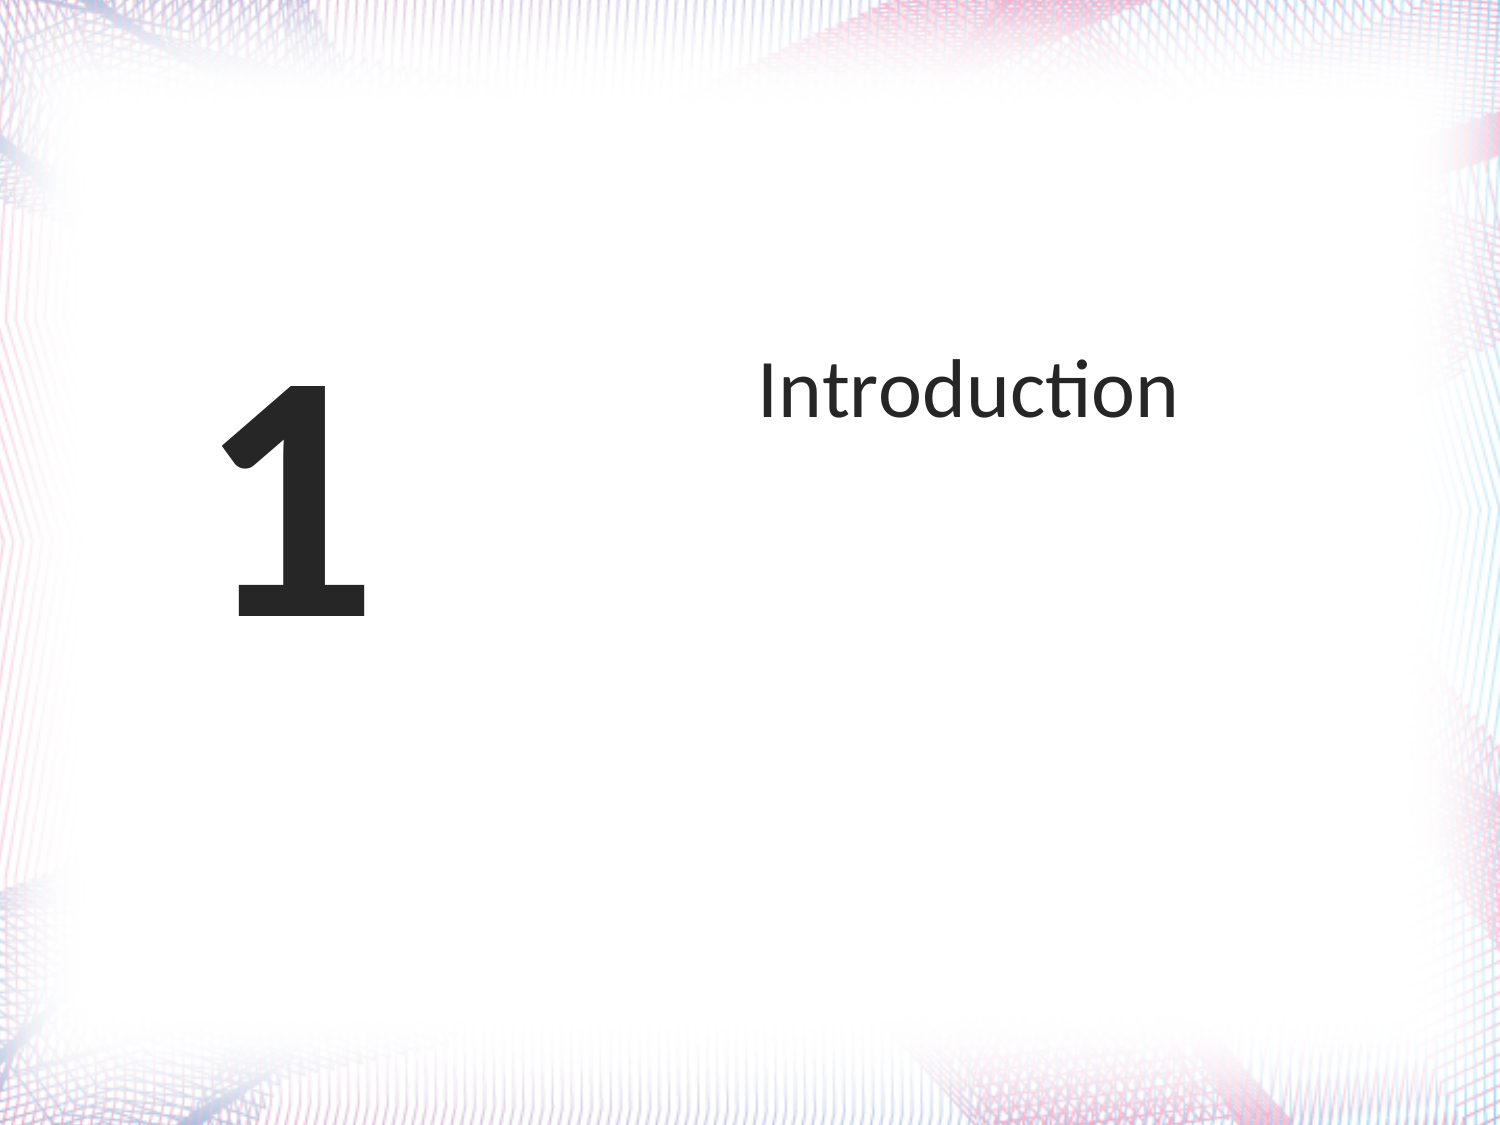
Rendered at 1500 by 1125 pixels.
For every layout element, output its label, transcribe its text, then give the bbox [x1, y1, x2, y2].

title Introduction [487, 326, 1450, 650]
text_box 1 [183, 255, 384, 696]
picture [0, 0, 1500, 1125]
